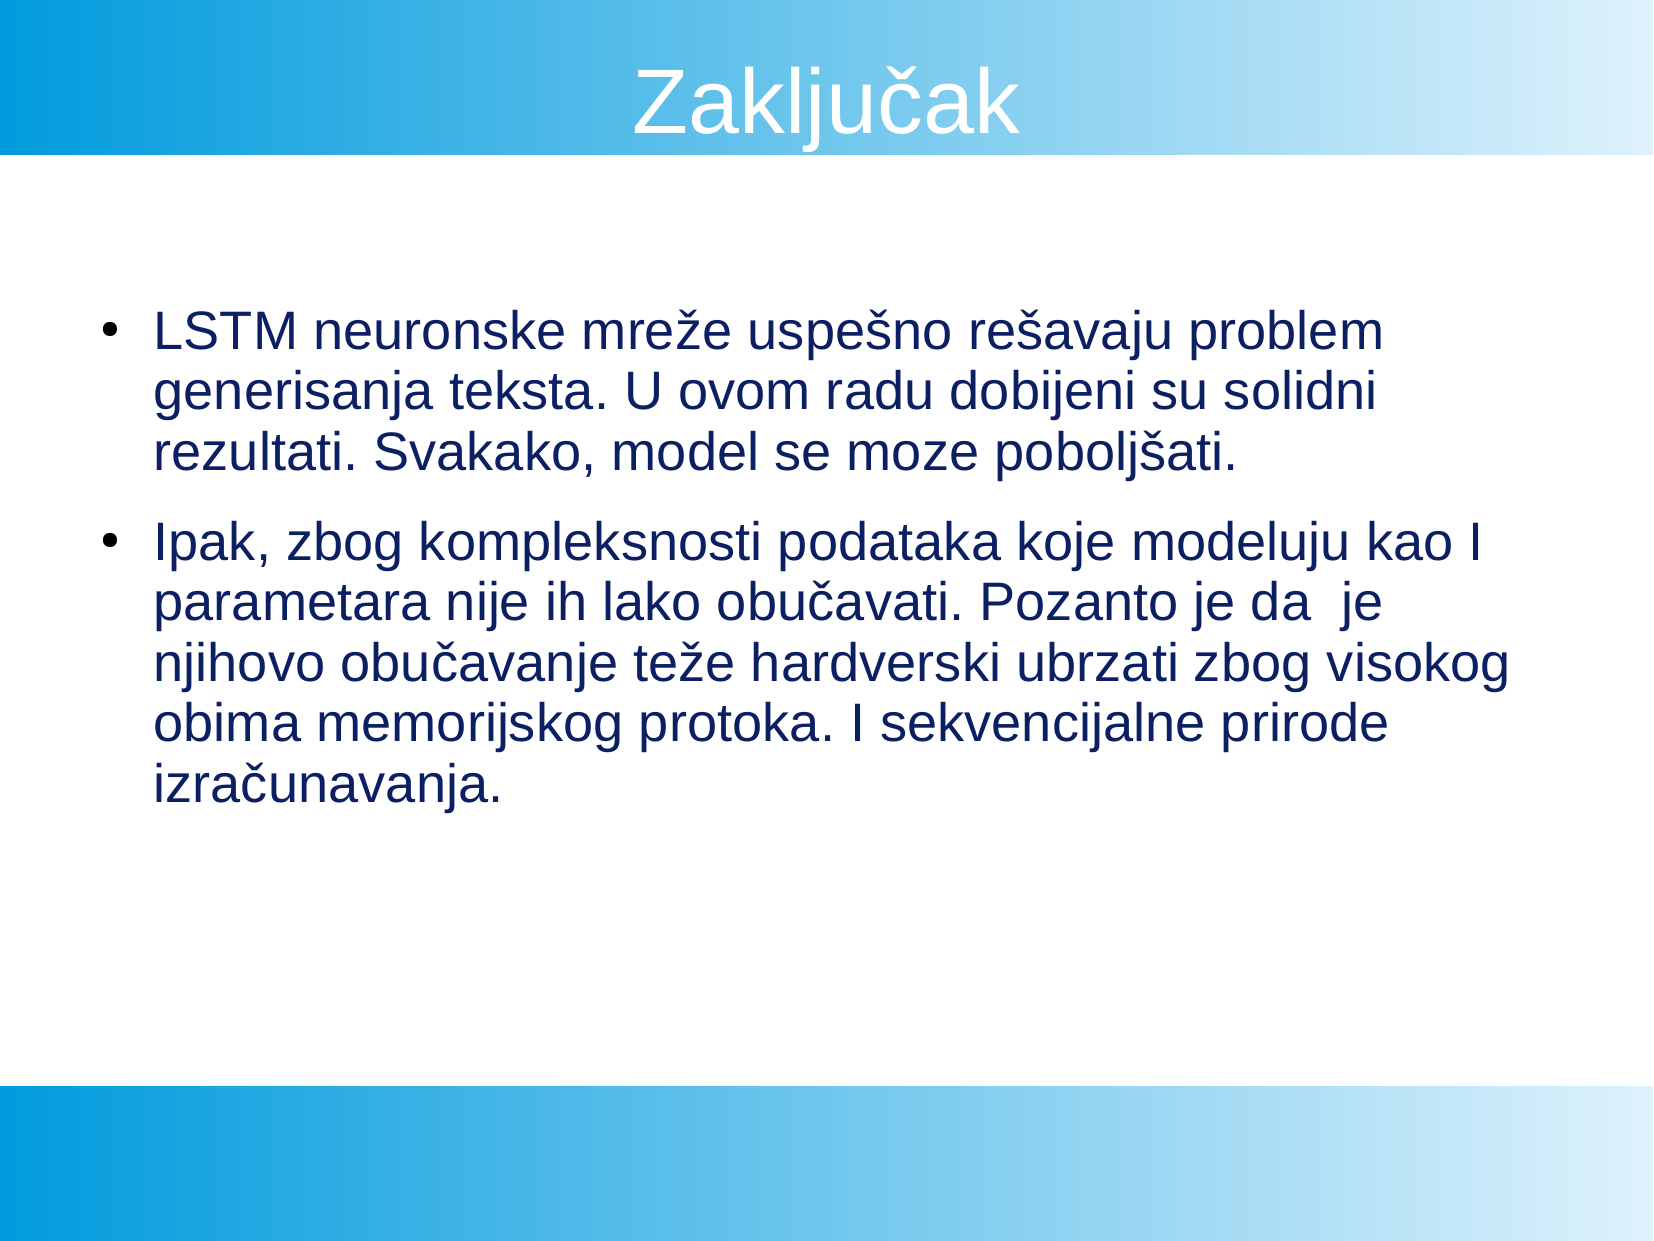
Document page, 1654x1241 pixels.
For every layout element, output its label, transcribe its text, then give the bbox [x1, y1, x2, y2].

list LSTM neuronske mreže uspešno rešavaju problem generisanja teksta. U ovom radu dobijeni su solidni rezultati. Svakako, model se moze poboljšati. Ipak, zbog kompleksnosti podataka koje modeluju kao I parametara nije ih lako obučavati. Pozanto je da je njihovo obučavanje teže hardverski ubrzati zbog visokog obima memorijskog protoka. I sekvencijalne prirode izračunavanja. [82, 210, 1571, 1010]
title Zaključak [82, 49, 1571, 155]
